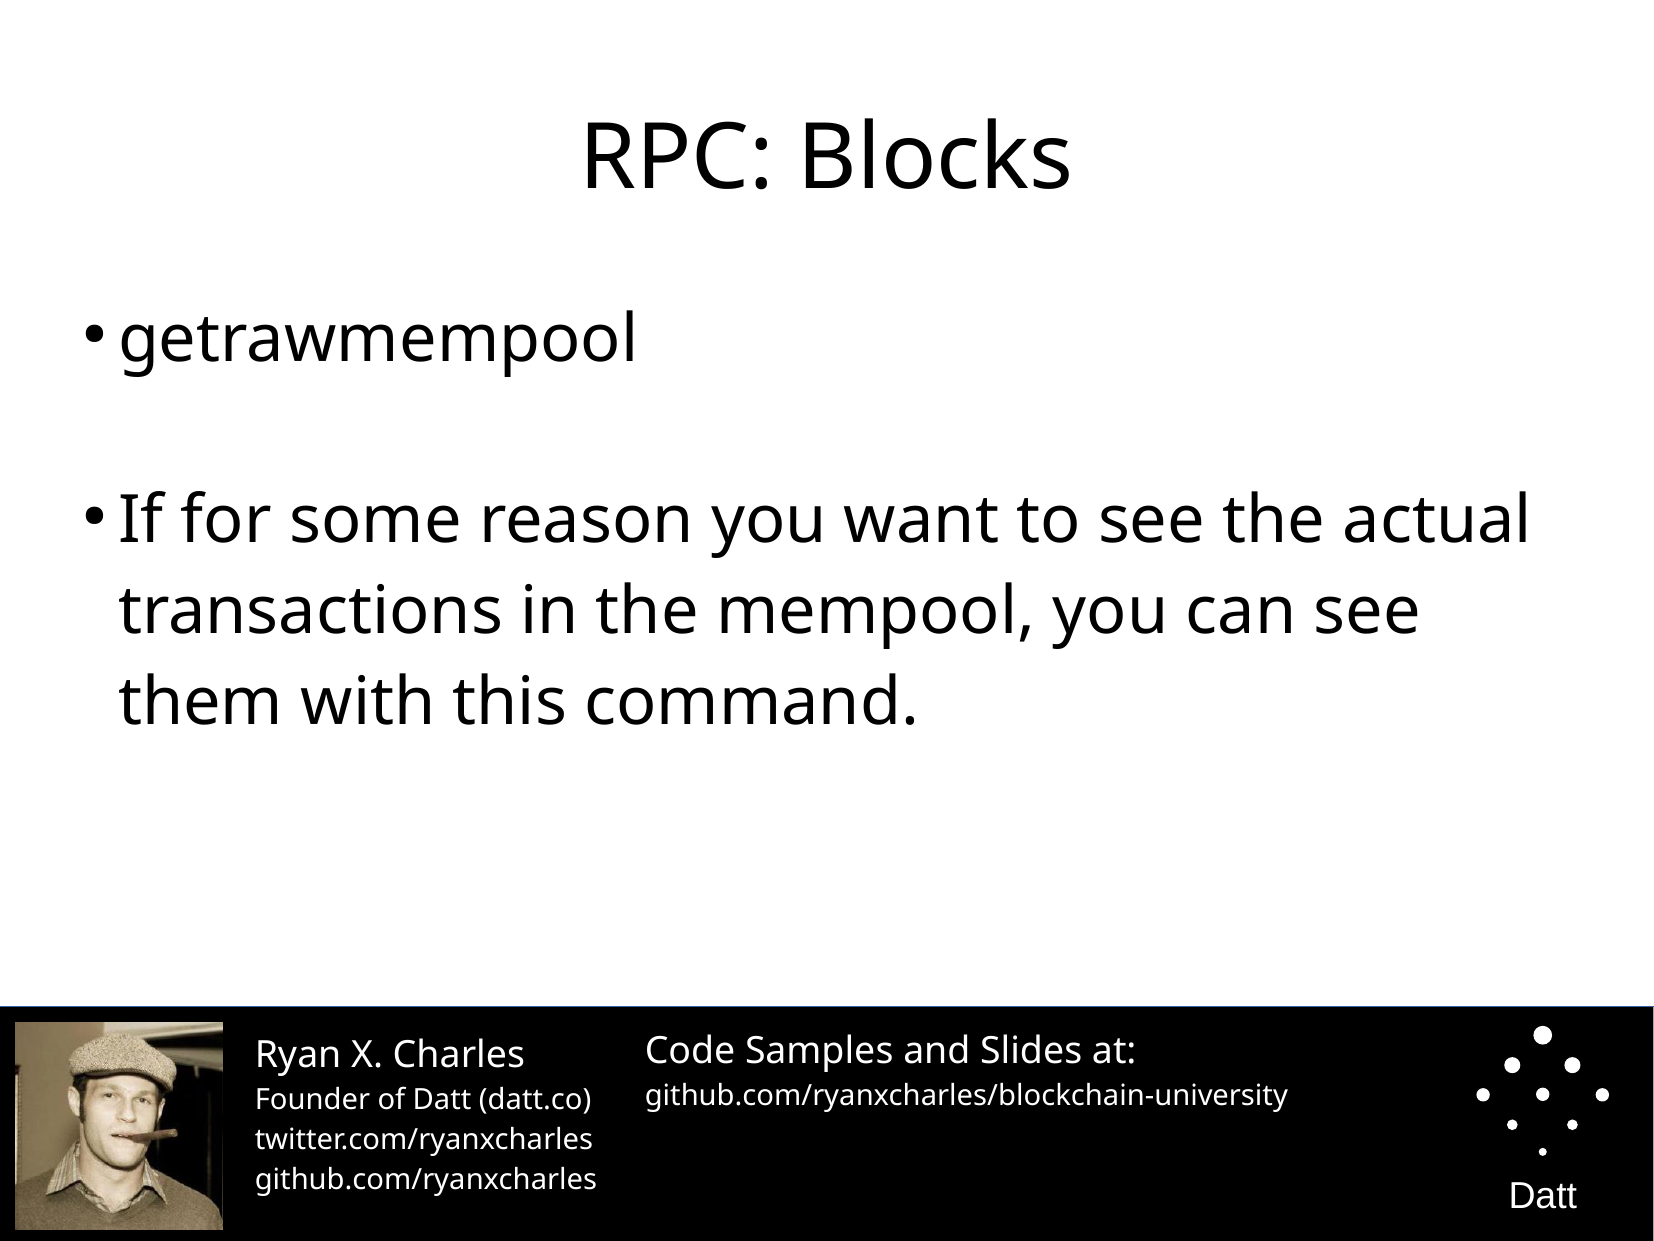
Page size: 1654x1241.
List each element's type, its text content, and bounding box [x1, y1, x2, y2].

text_box Code Samples and Slides at: github.com/ryanxcharles/blockchain-university [630, 1015, 1403, 1156]
subtitle getrawmempool If for some reason you want to see the actual transactions in the mempool, you can see them with this command. [82, 290, 1571, 1006]
picture [1475, 1023, 1611, 1159]
text_box Datt [1452, 1167, 1633, 1241]
text_box [0, 1006, 1654, 1241]
picture [15, 1022, 223, 1231]
text_box Ryan X. Charles Founder of Datt (datt.co) twitter.com/ryanxcharles github.com/ryanxcharles [240, 1020, 976, 1241]
title RPC: Blocks [82, 49, 1571, 257]
